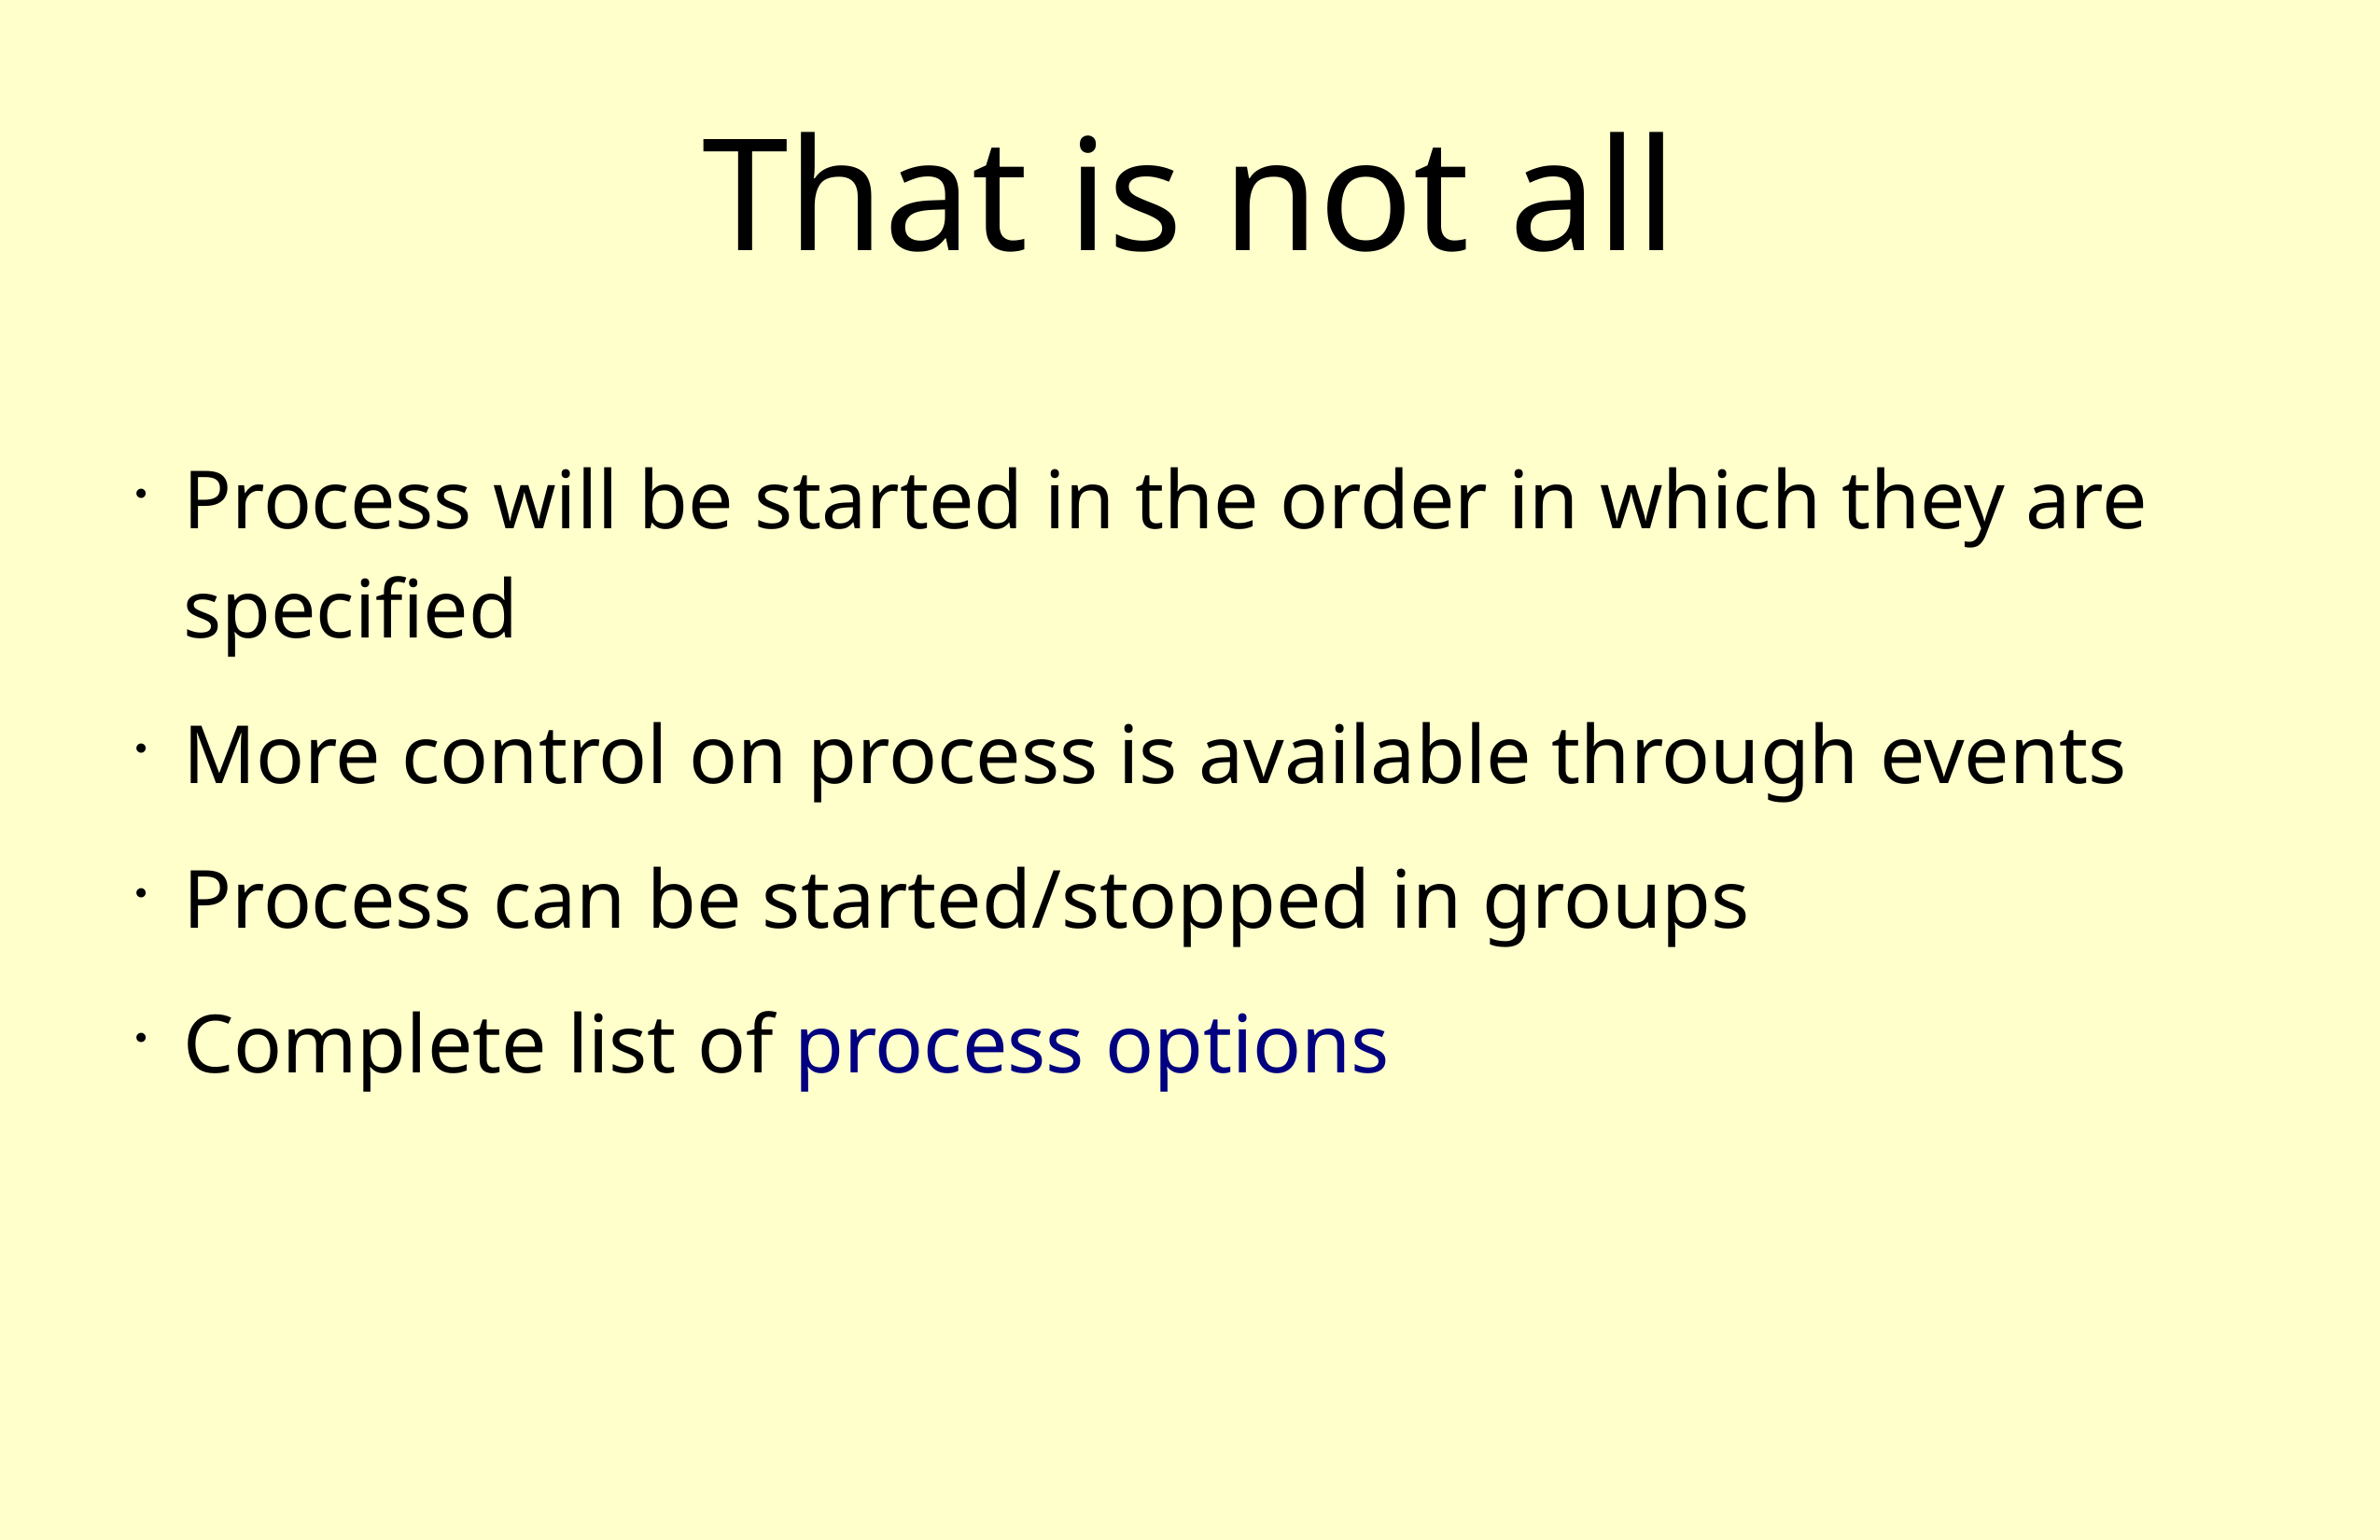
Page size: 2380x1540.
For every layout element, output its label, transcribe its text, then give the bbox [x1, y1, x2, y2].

title That is not all [119, 61, 2261, 319]
list Process will be started in the order in which they are specified More control on process is available through events Process can be started/stopped in groups Complete list of process options [119, 442, 2261, 1098]
